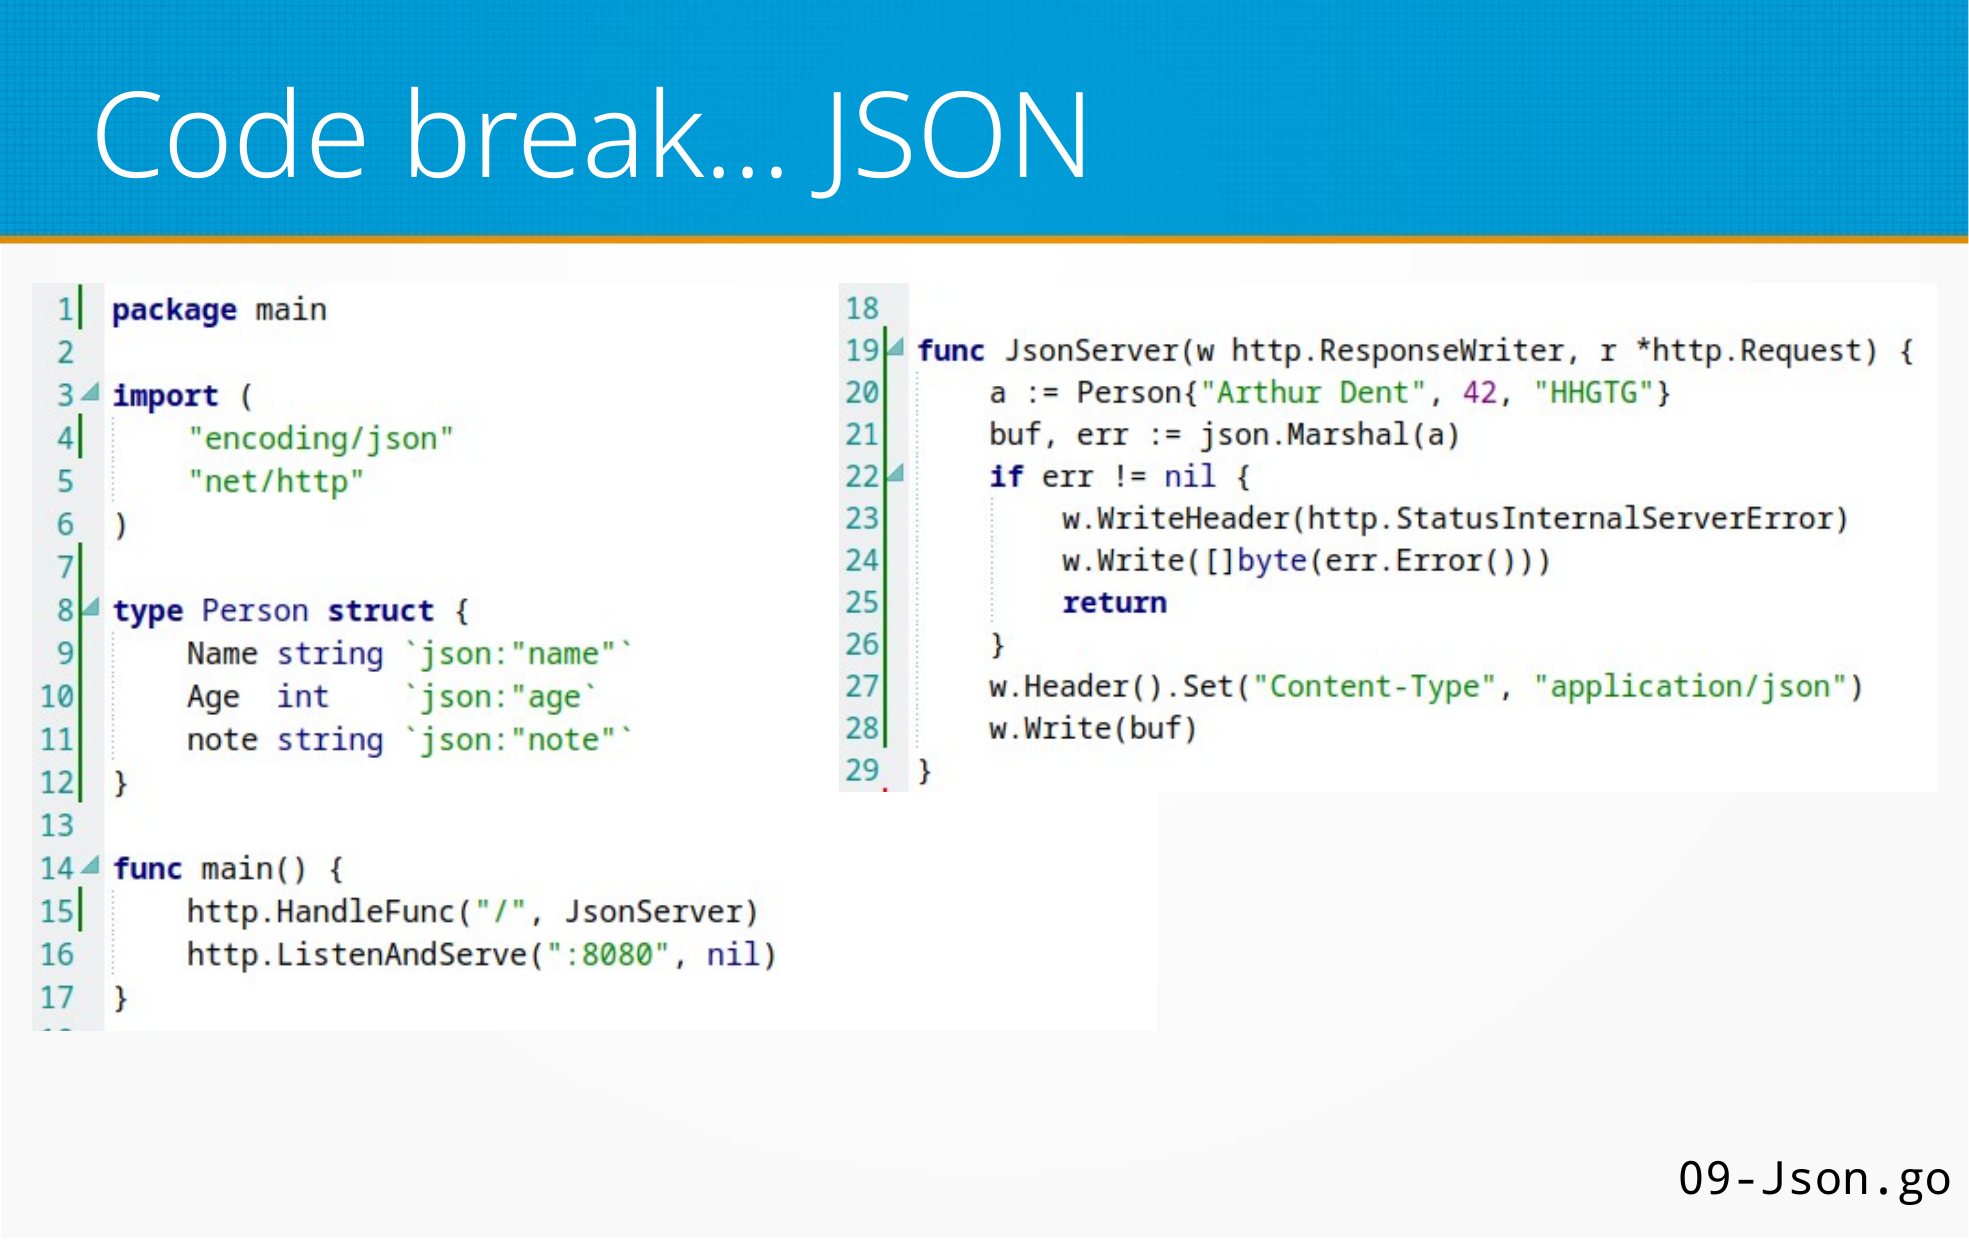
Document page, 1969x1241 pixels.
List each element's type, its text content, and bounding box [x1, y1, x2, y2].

title Code break… JSON [90, 49, 1862, 213]
text_box 09-Json.go [1671, 1145, 1967, 1212]
picture [0, 233, 1969, 1241]
